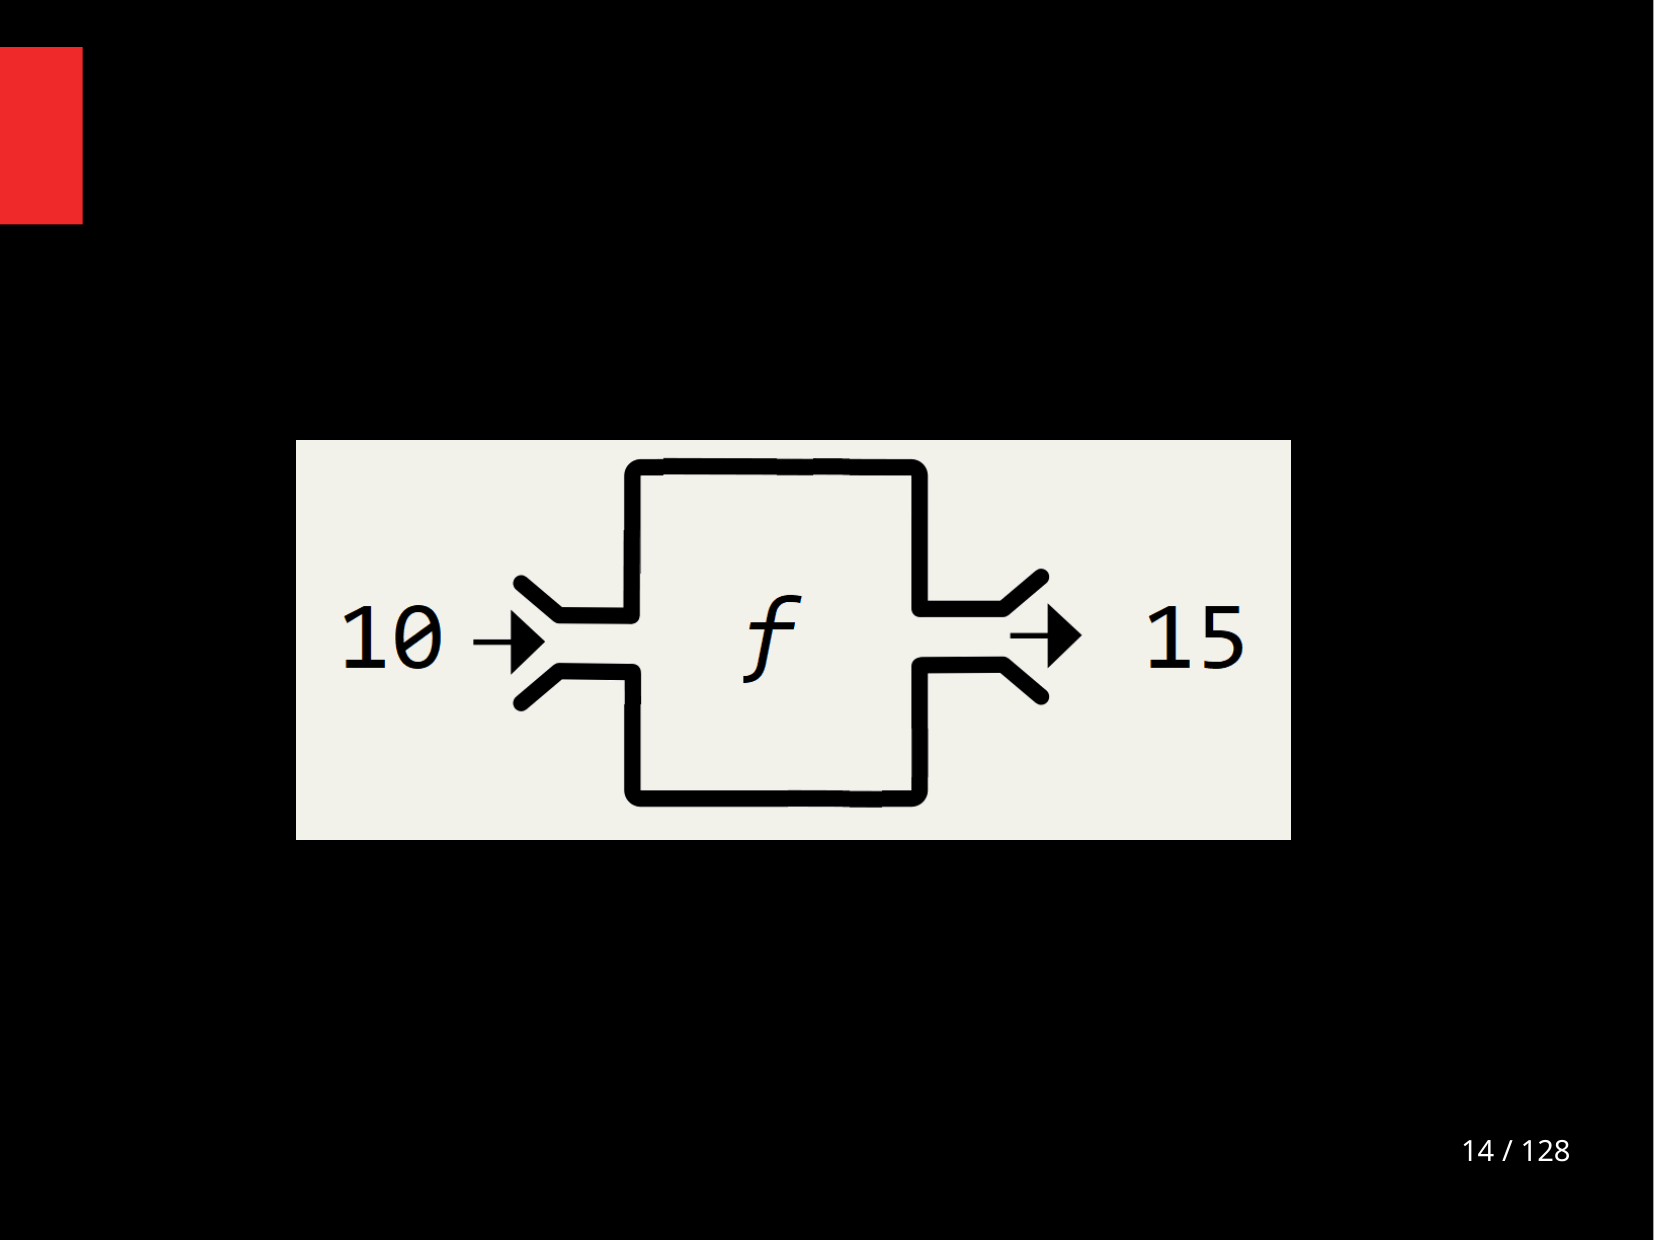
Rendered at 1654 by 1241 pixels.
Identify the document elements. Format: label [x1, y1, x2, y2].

picture [296, 440, 1291, 841]
